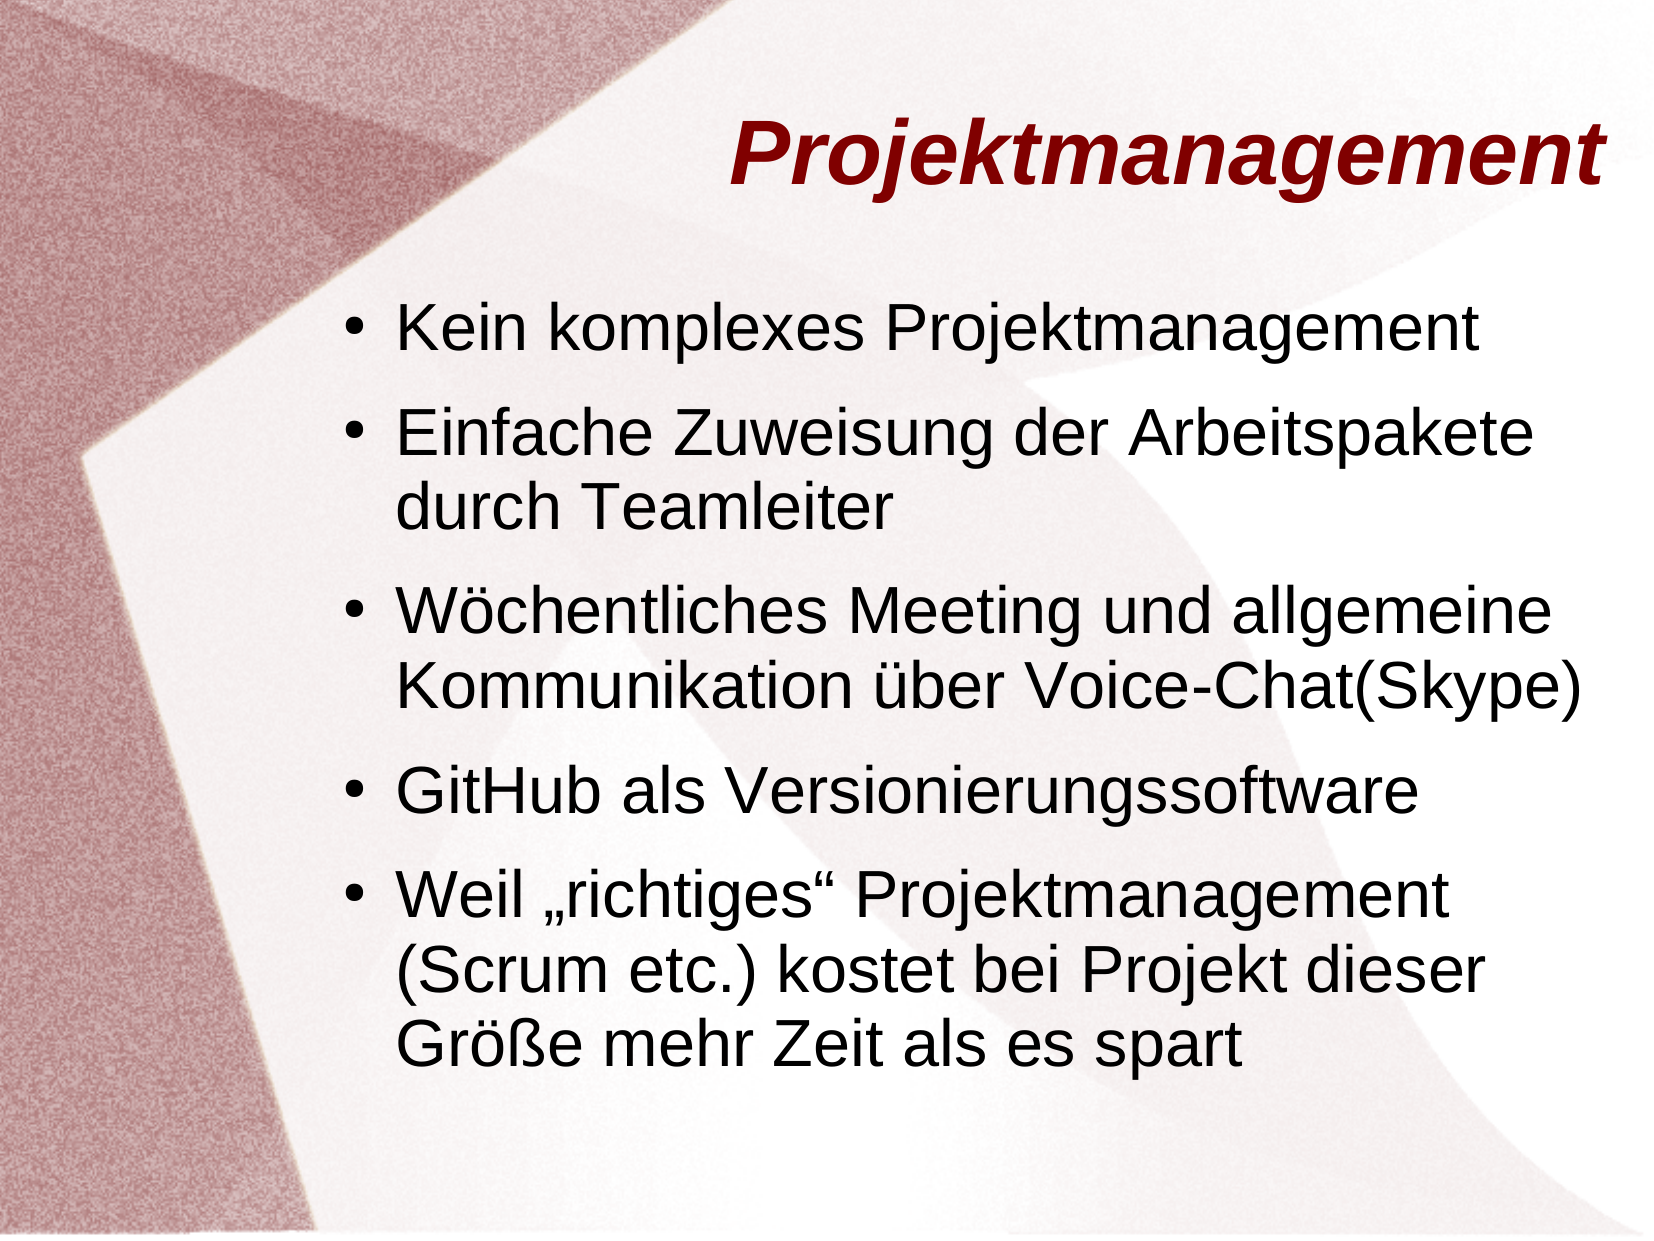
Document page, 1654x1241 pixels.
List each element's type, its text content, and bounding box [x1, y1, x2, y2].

title Projektmanagement [596, 49, 1607, 257]
picture [0, 0, 1654, 1241]
list Kein komplexes Projektmanagement Einfache Zuweisung der Arbeitspakete durch Teamleiter Wöchentliches Meeting und allgemeine Kommunikation über Voice-Chat(Skype) GitHub als Versionierungssoftware Weil „richtiges“ Projektmanagement (Scrum etc.) kostet bei Projekt dieser Größe mehr Zeit als es spart [324, 290, 1601, 1082]
